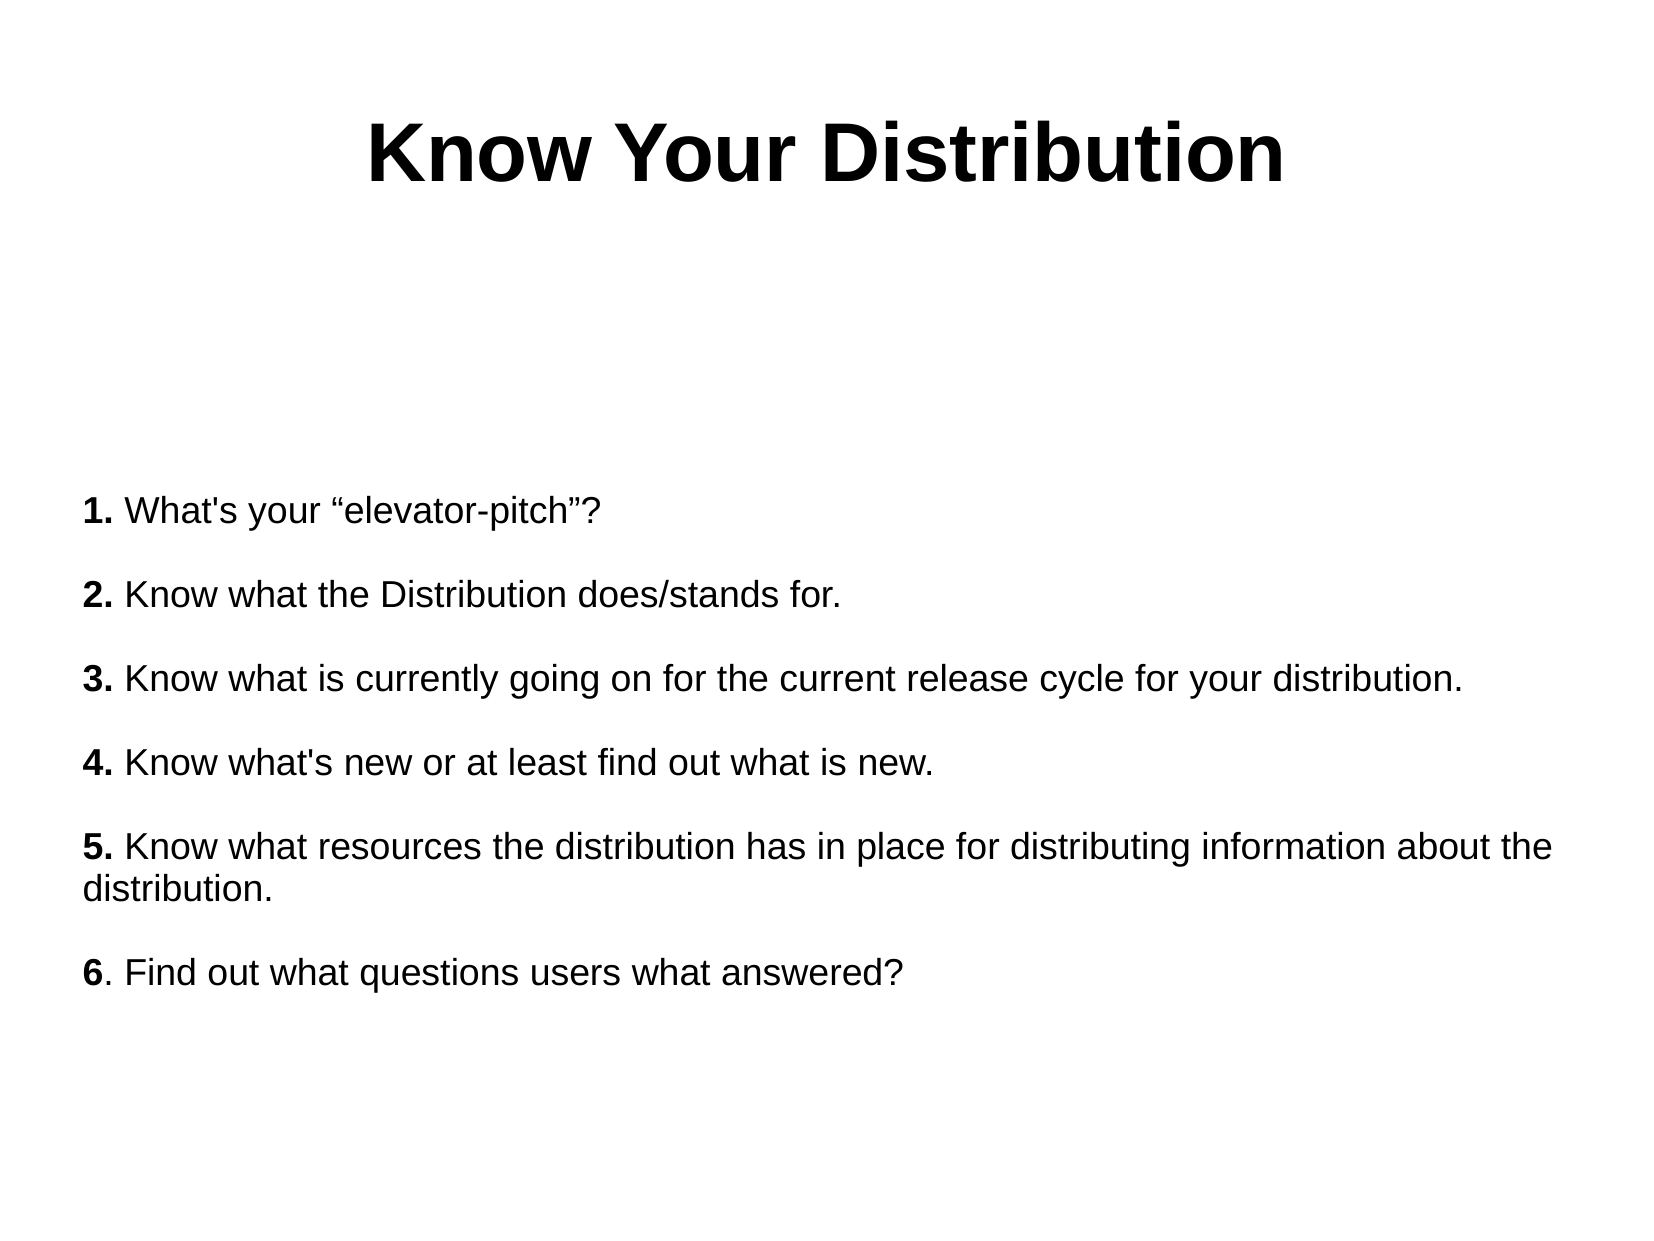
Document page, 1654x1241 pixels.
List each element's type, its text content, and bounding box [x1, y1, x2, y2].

title Know Your Distribution [82, 56, 1571, 250]
subtitle 1. What's your “elevator-pitch”? 2. Know what the Distribution does/stands for. 3. Know what is currently going on for the current release cycle for your distribution. 4. Know what's new or at least find out what is new. 5. Know what resources the distribution has in place for distributing information about the distribution. 6. Find out what questions users what answered? [82, 290, 1571, 1109]
